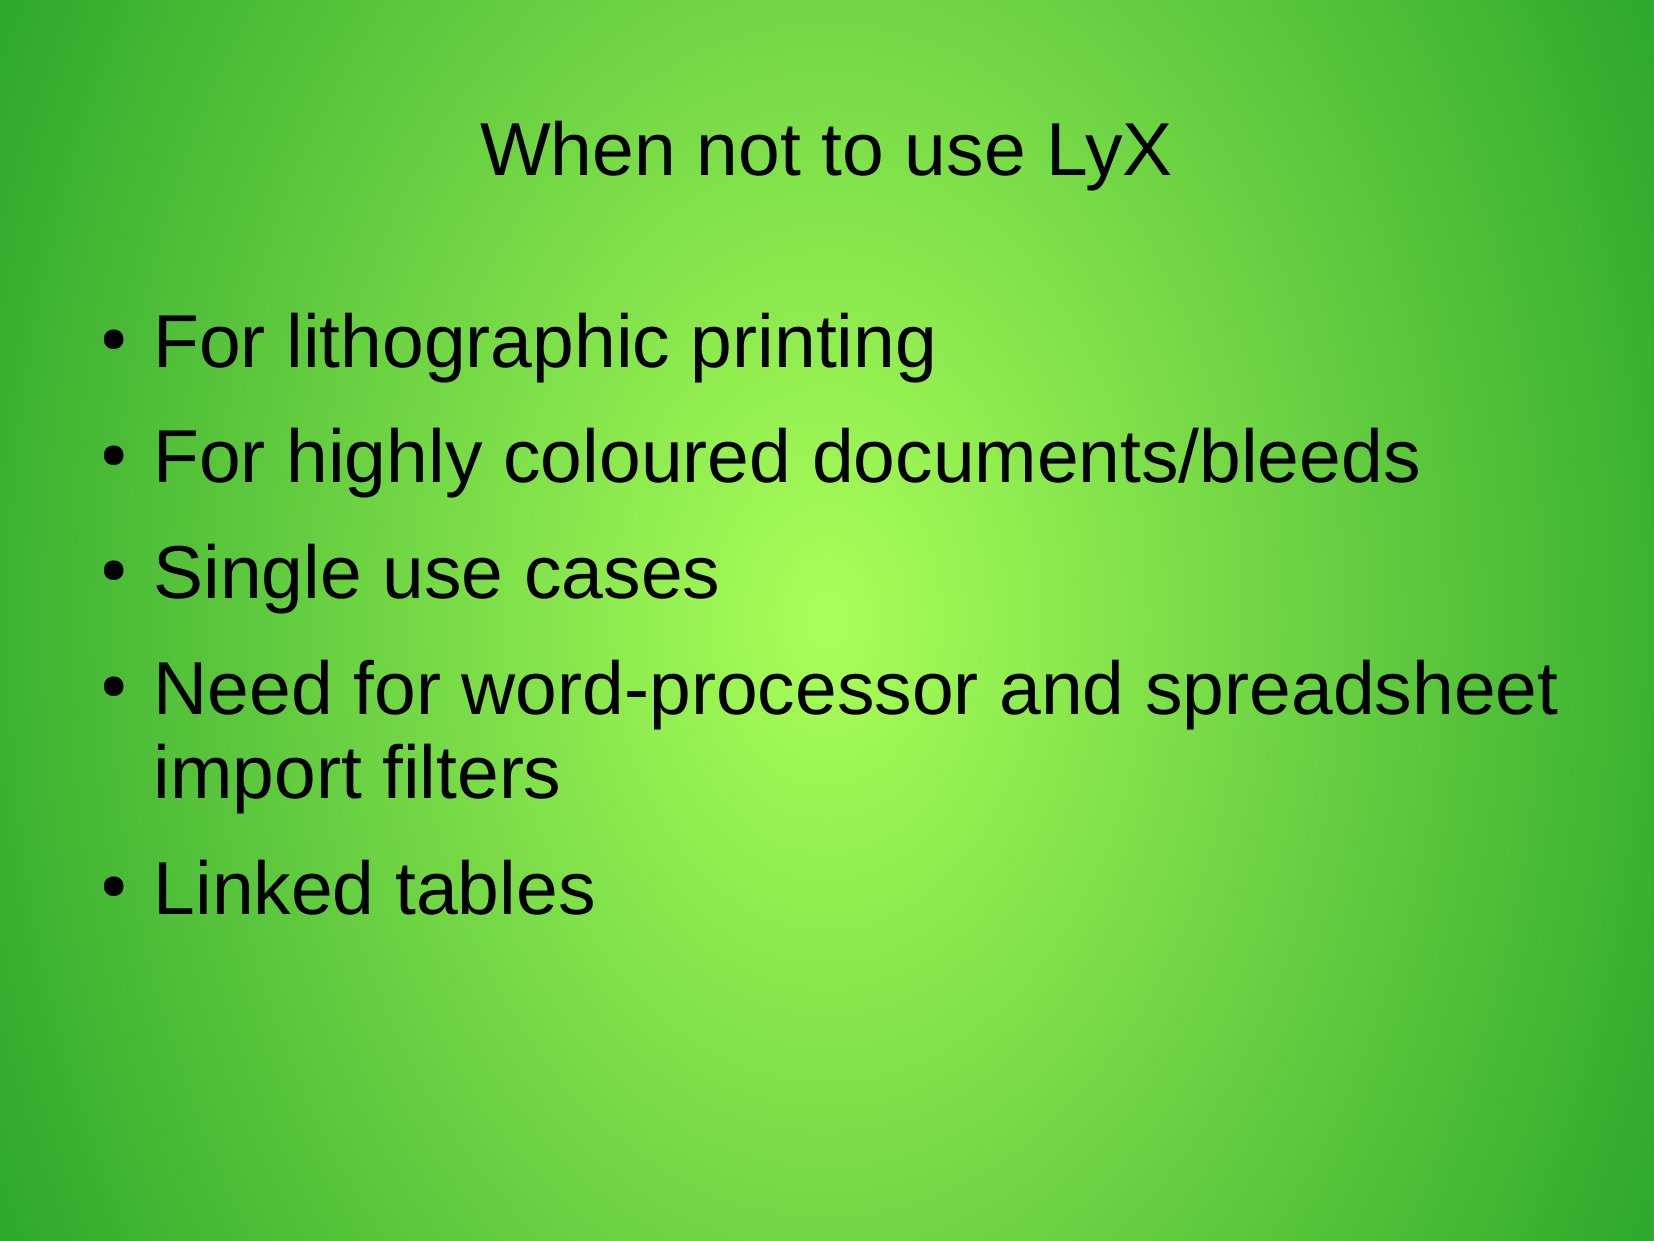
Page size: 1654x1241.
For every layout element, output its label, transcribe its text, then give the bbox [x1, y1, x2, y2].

list For lithographic printing For highly coloured documents/bleeds Single use cases Need for word-processor and spreadsheet import filters Linked tables [82, 299, 1571, 1134]
title When not to use LyX [82, 47, 1571, 252]
